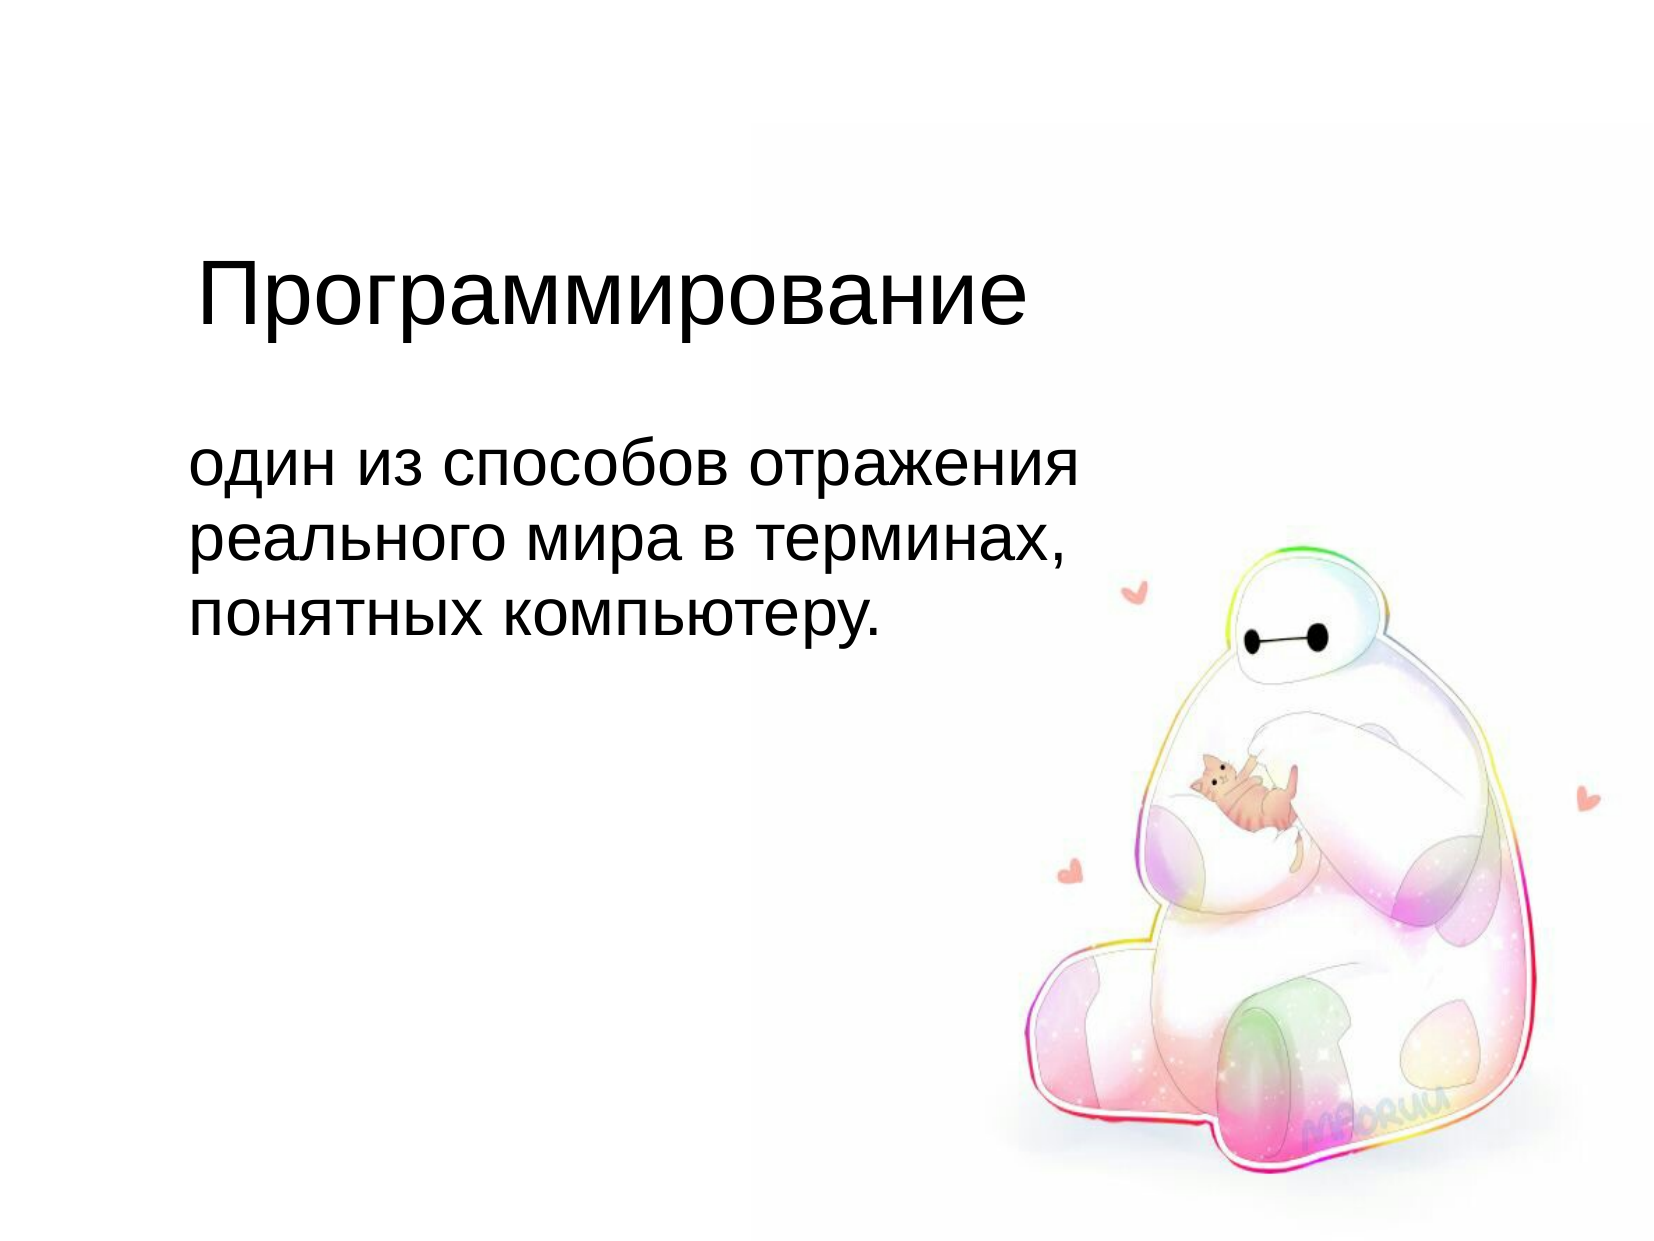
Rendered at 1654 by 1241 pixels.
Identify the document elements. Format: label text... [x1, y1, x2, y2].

subtitle один из способов отражения реального мира в терминах, понятных компьютеру. [188, 354, 1111, 721]
picture [751, 123, 1654, 1241]
title Программирование [153, 188, 1074, 397]
